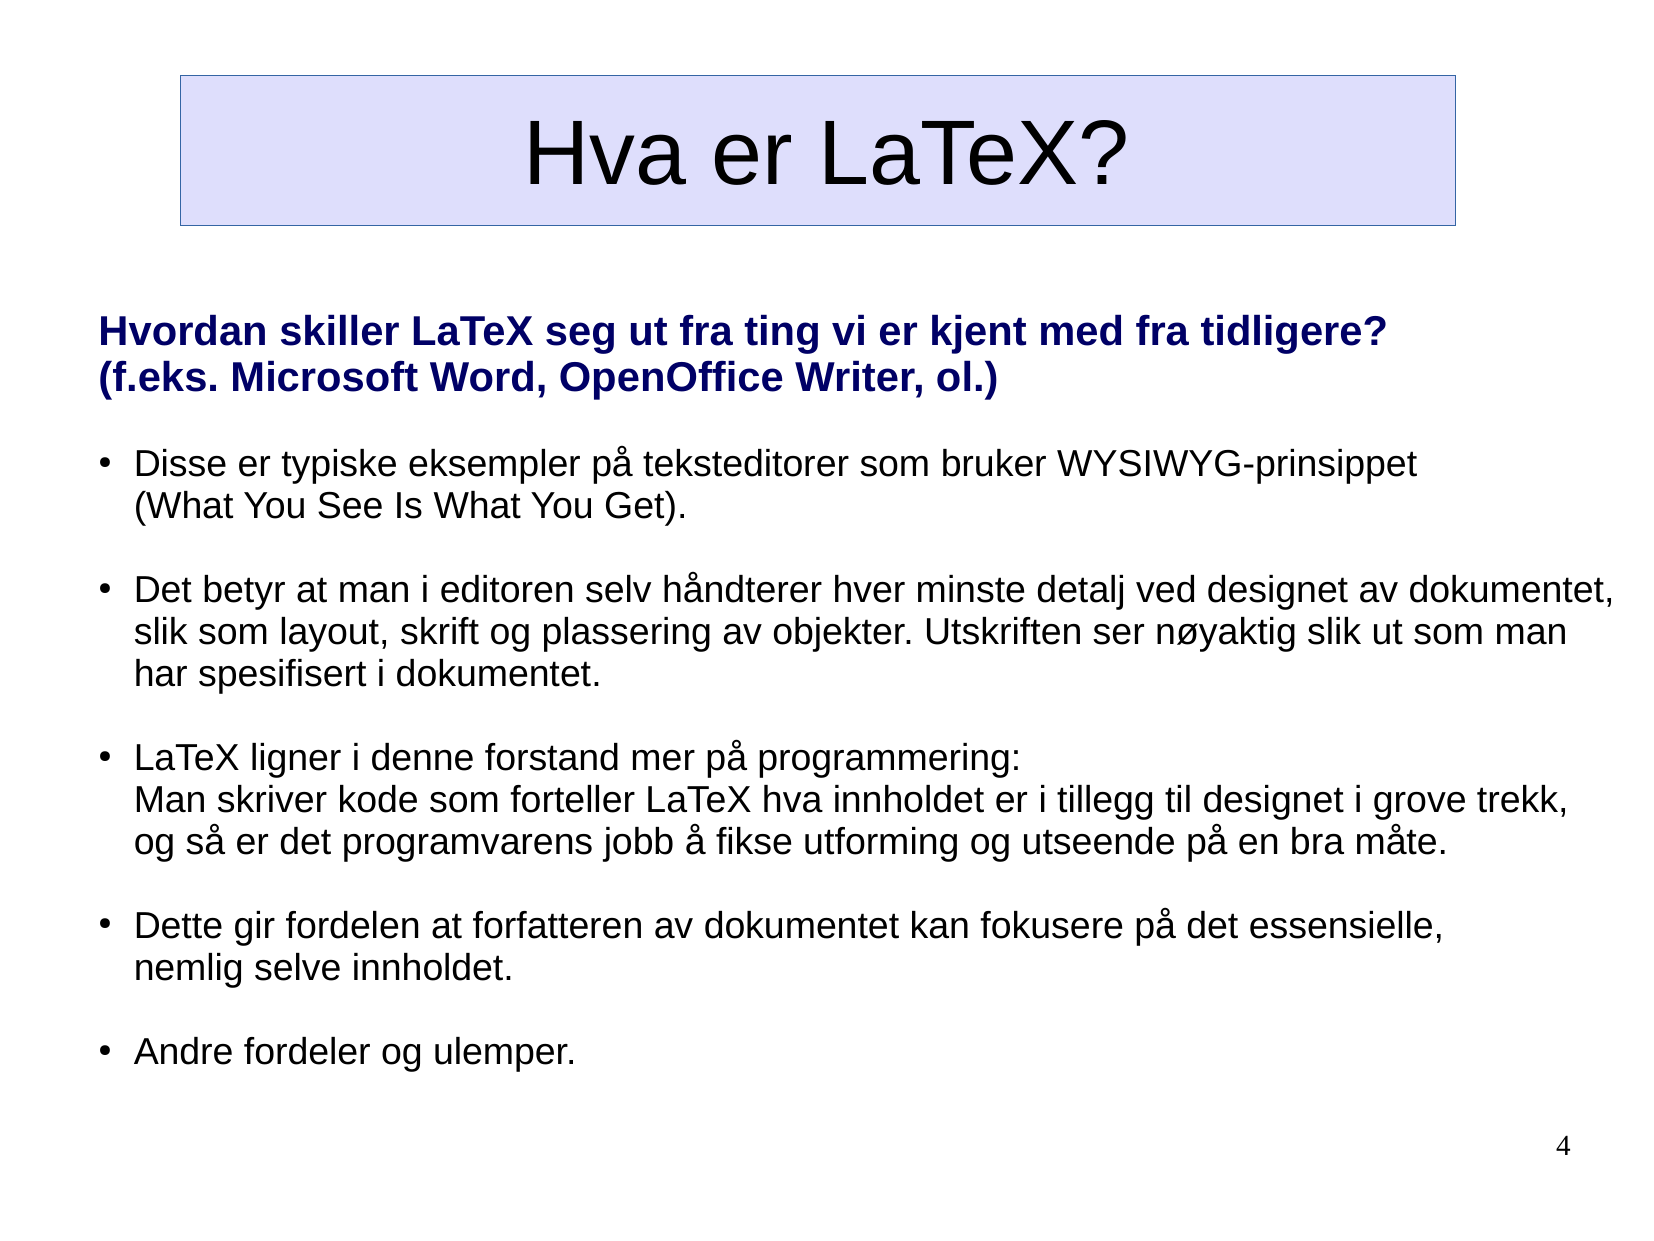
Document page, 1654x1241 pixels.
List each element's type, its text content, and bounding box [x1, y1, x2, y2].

title Hva er LaTeX? [82, 49, 1571, 257]
text_box Hvordan skiller LaTeX seg ut fra ting vi er kjent med fra tidligere? (f.eks. Microsoft Word, OpenOffice Writer, ol.) Disse er typiske eksempler på teksteditorer som bruker WYSIWYG-prinsippet (What You See Is What You Get). Det betyr at man i editoren selv håndterer hver minste detalj ved designet av dokumentet, slik som layout, skrift og plassering av objekter. Utskriften ser nøyaktig slik ut som man har spesifisert i dokumentet. LaTeX ligner i denne forstand mer på programmering: Man skriver kode som forteller LaTeX hva innholdet er i tillegg til designet i grove trekk, og så er det programvarens jobb å fikse utforming og utseende på en bra måte. Dette gir fordelen at forfatteren av dokumentet kan fokusere på det essensielle, nemlig selve innholdet. Andre fordeler og ulemper. [83, 300, 1630, 1122]
